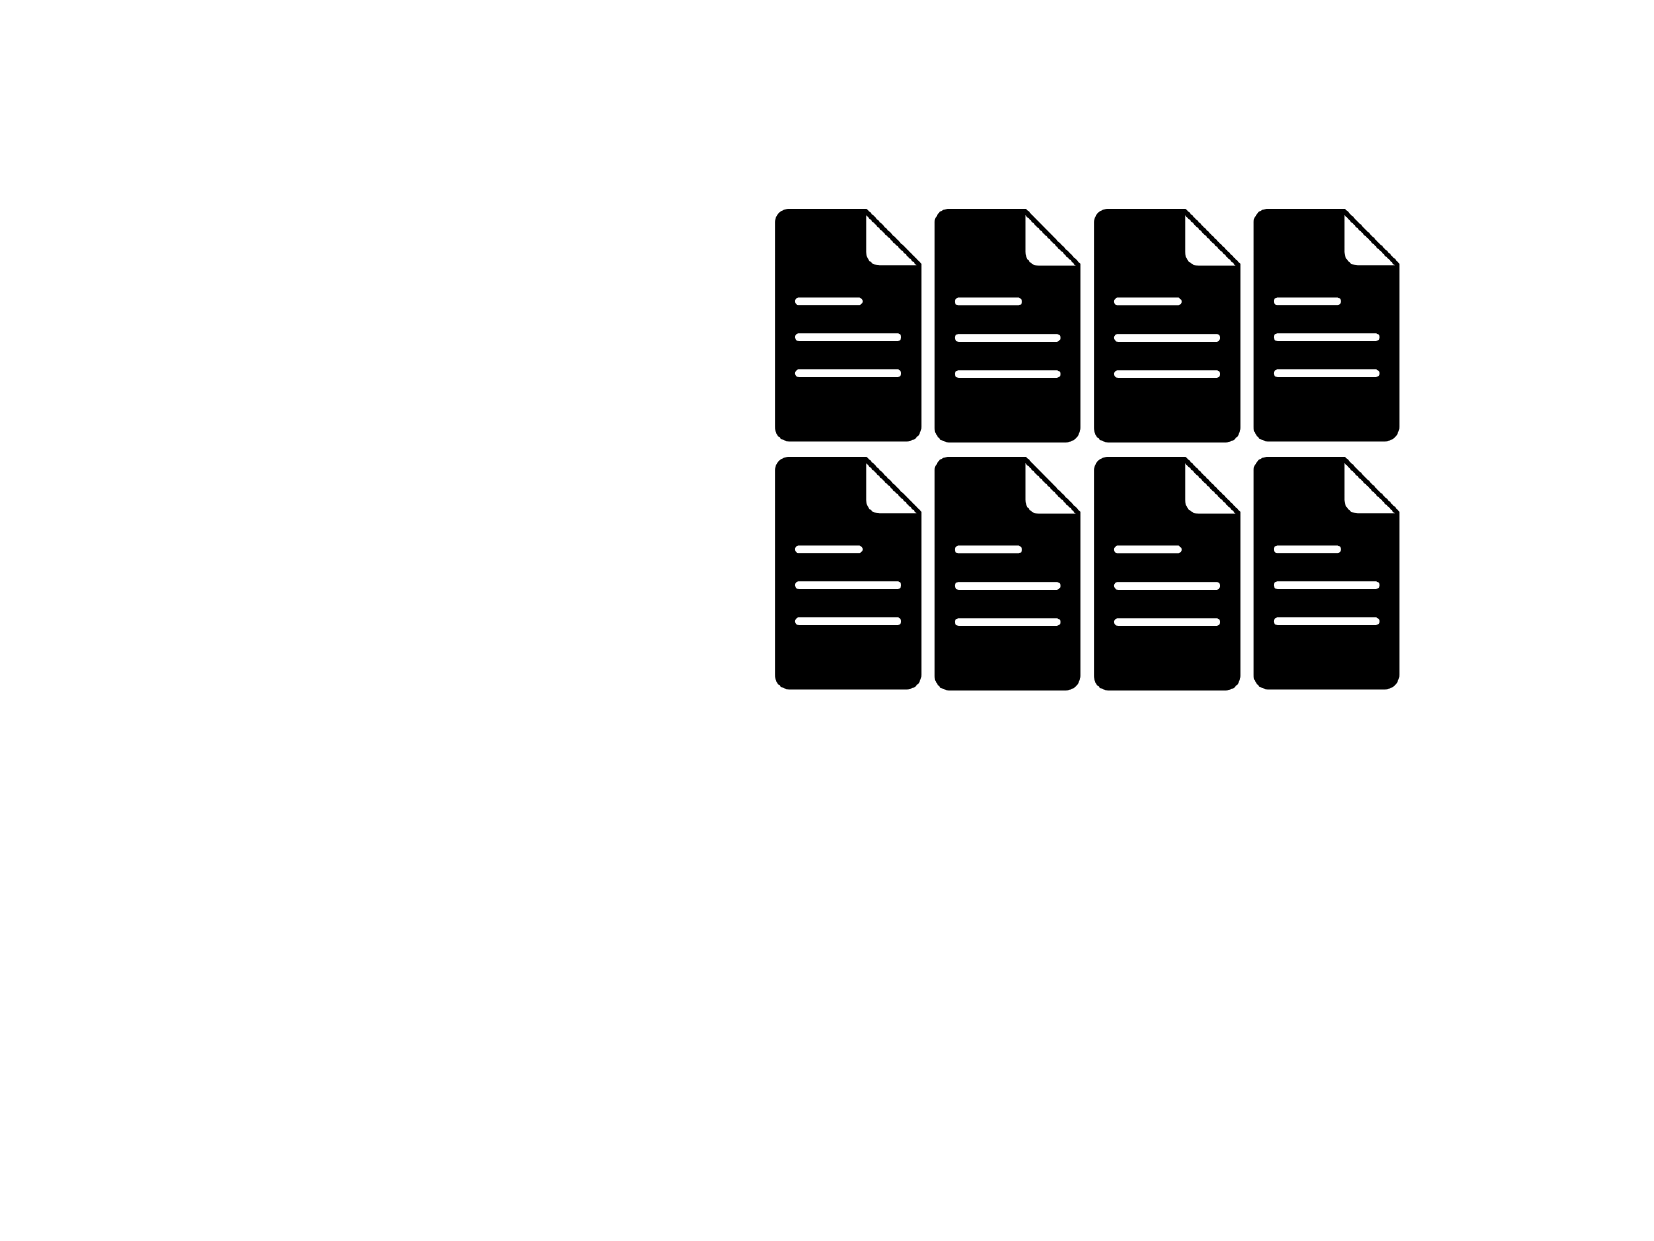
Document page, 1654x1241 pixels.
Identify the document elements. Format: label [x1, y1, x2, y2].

picture [751, 196, 1411, 699]
